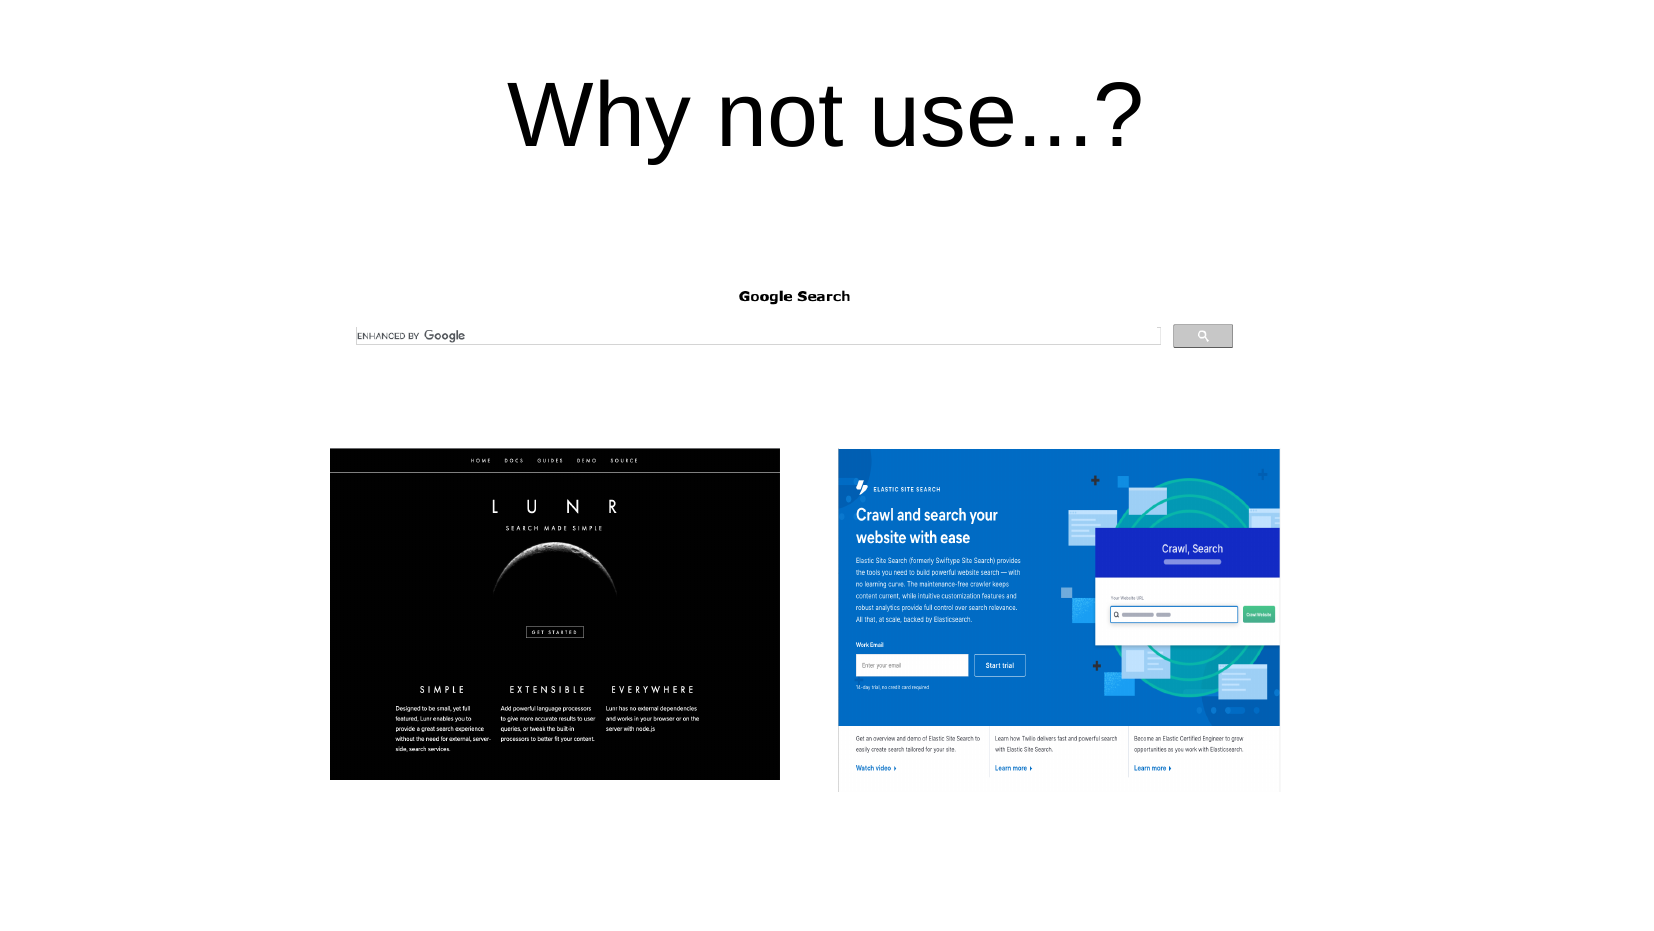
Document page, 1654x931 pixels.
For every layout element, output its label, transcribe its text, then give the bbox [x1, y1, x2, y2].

picture [329, 271, 1252, 367]
title Why not use...? [82, 37, 1571, 193]
picture [330, 448, 780, 780]
picture [838, 448, 1281, 792]
